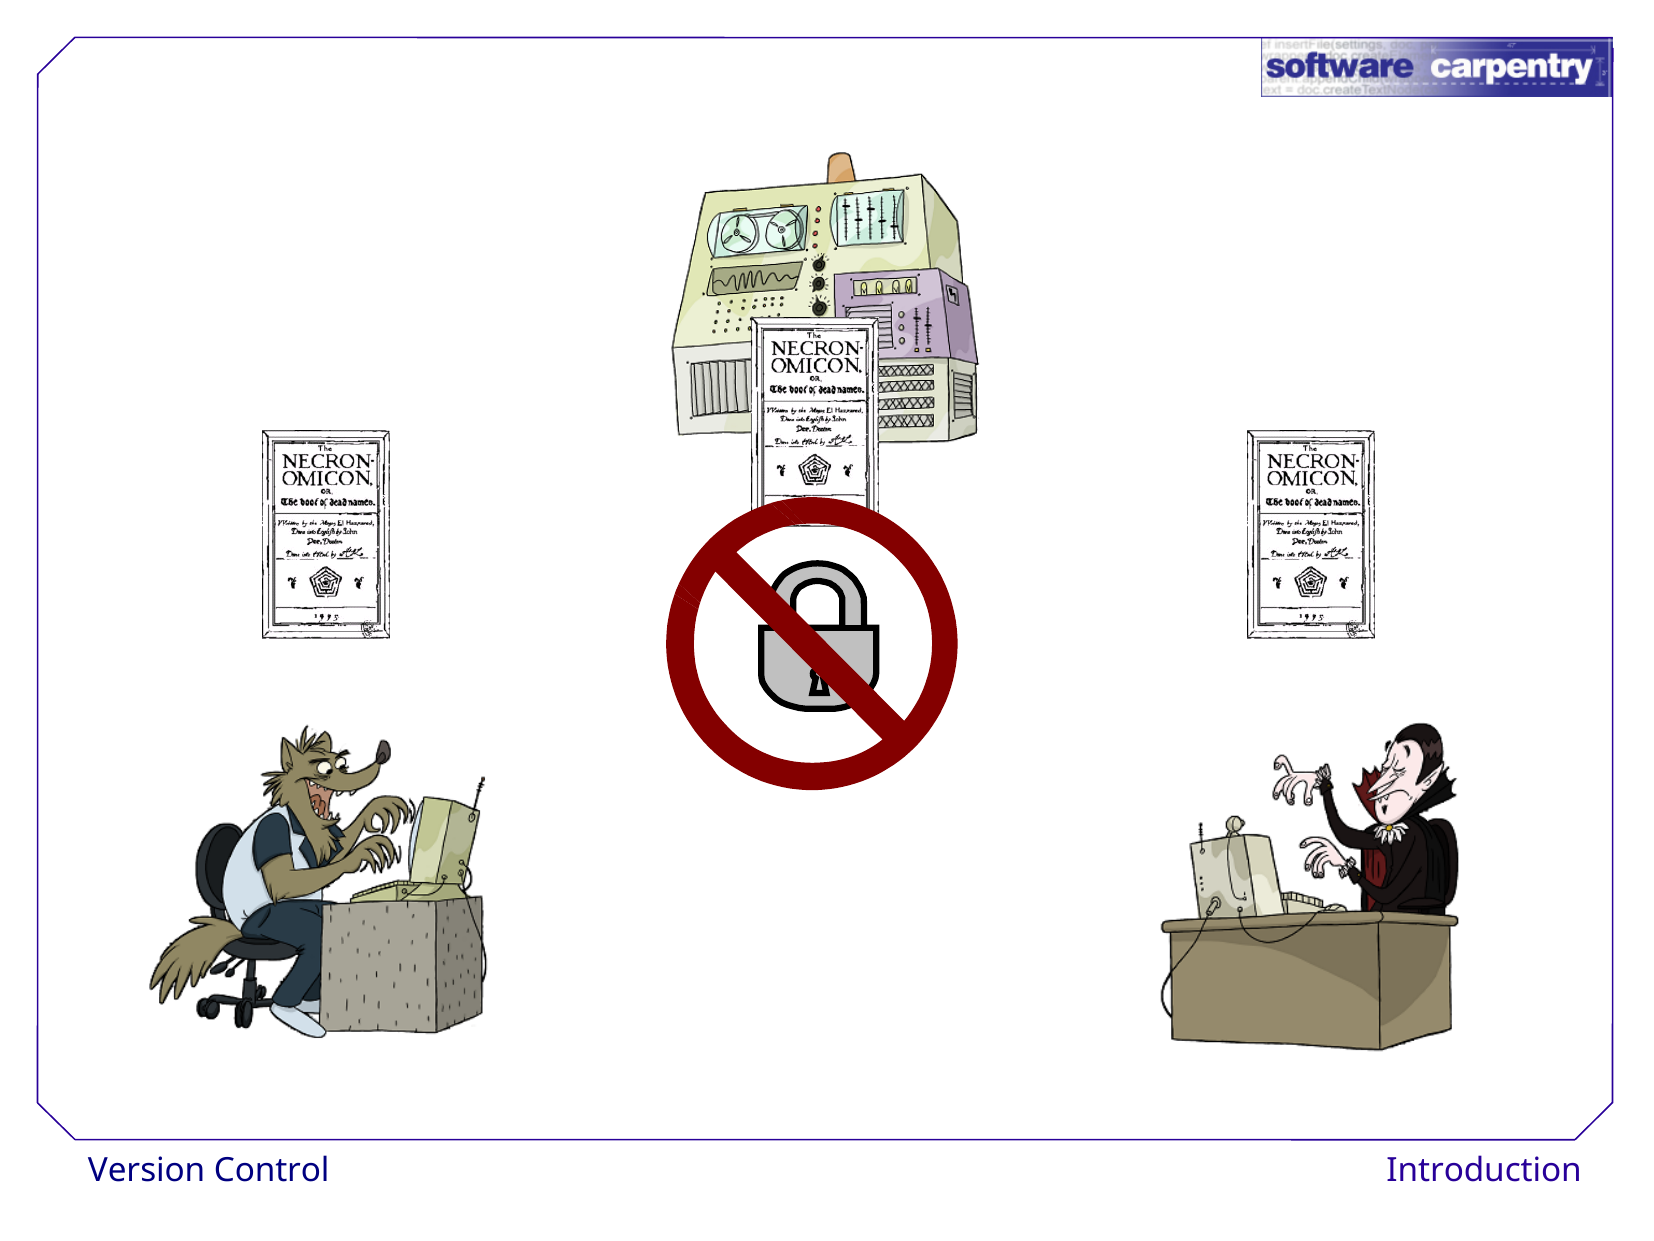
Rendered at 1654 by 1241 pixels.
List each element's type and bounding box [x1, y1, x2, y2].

picture [1148, 695, 1474, 1067]
picture [1247, 430, 1375, 640]
picture [137, 705, 516, 1069]
picture [262, 430, 390, 640]
picture [1261, 39, 1613, 97]
picture [637, 119, 1020, 791]
